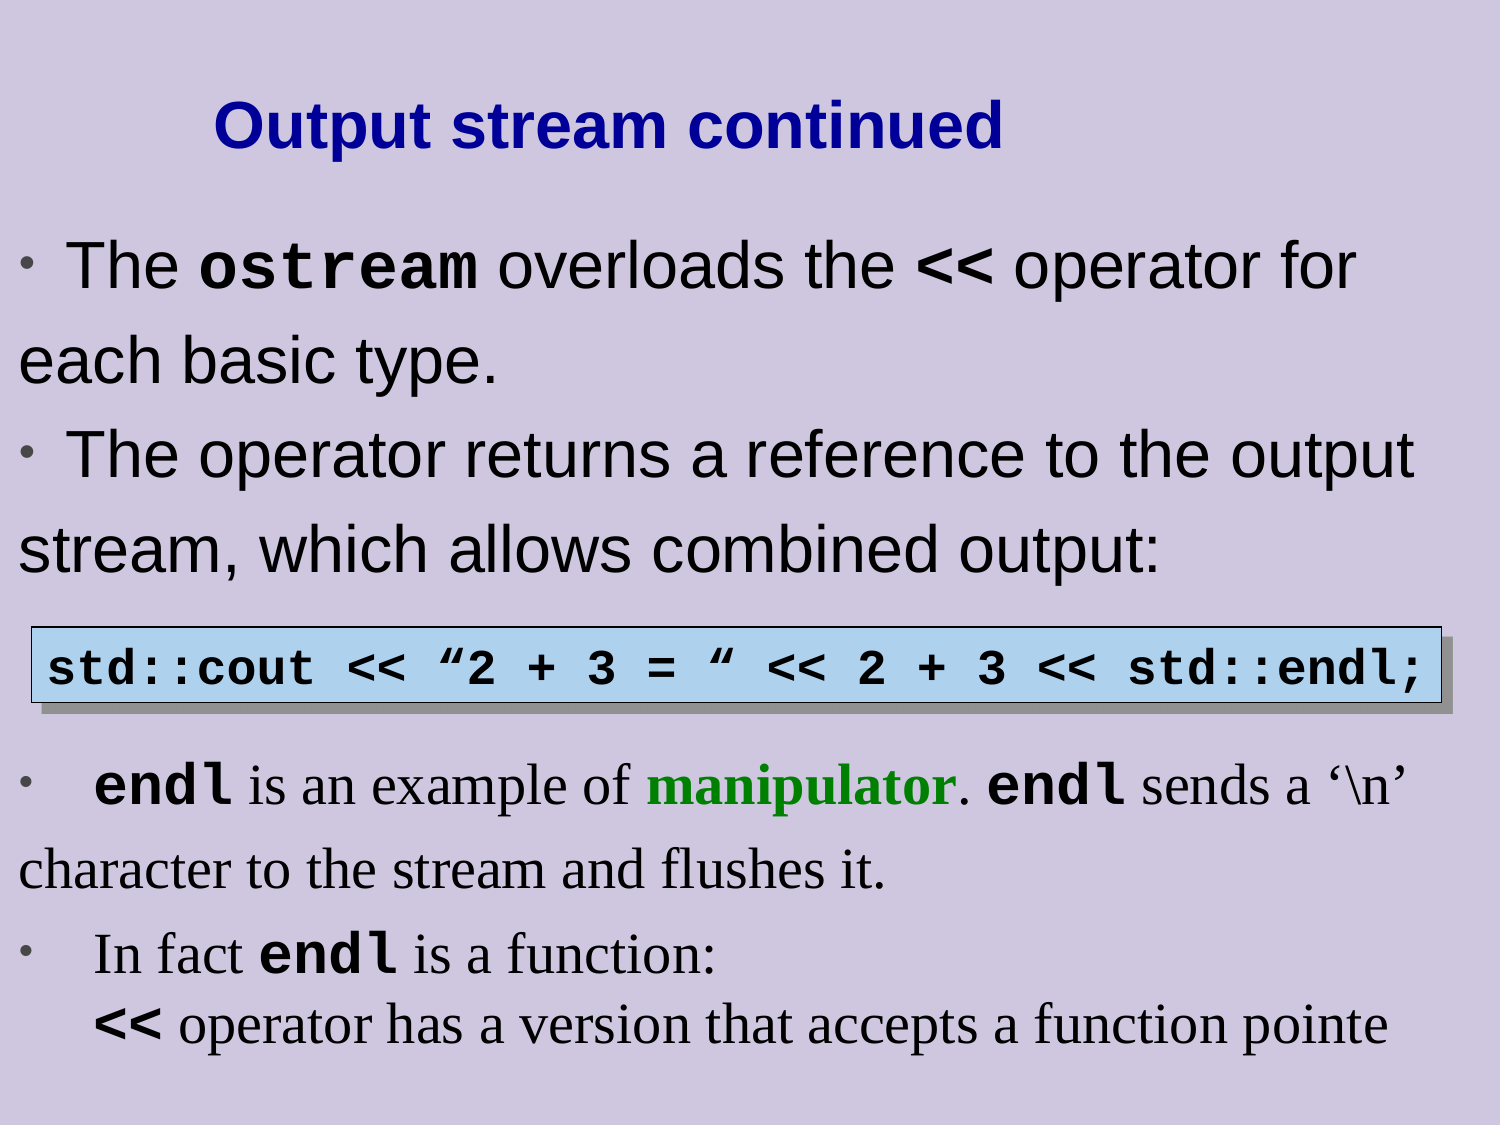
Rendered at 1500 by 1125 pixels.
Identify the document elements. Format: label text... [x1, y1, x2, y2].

text_box std::cout << “2 + 3 = “ << 2 + 3 << std::endl; [31, 627, 1442, 703]
list The ostream overloads the << operator for each basic type. The operator returns a reference to the output stream, which allows combined output: [3, 215, 1463, 868]
text_box Output stream continued [198, 27, 1468, 216]
text_box endl is an example of manipulator. endl sends a ‘\n’ character to the stream and flushes it. In fact endl is a function: << operator has a version that accepts a function pointe [3, 654, 1422, 1067]
